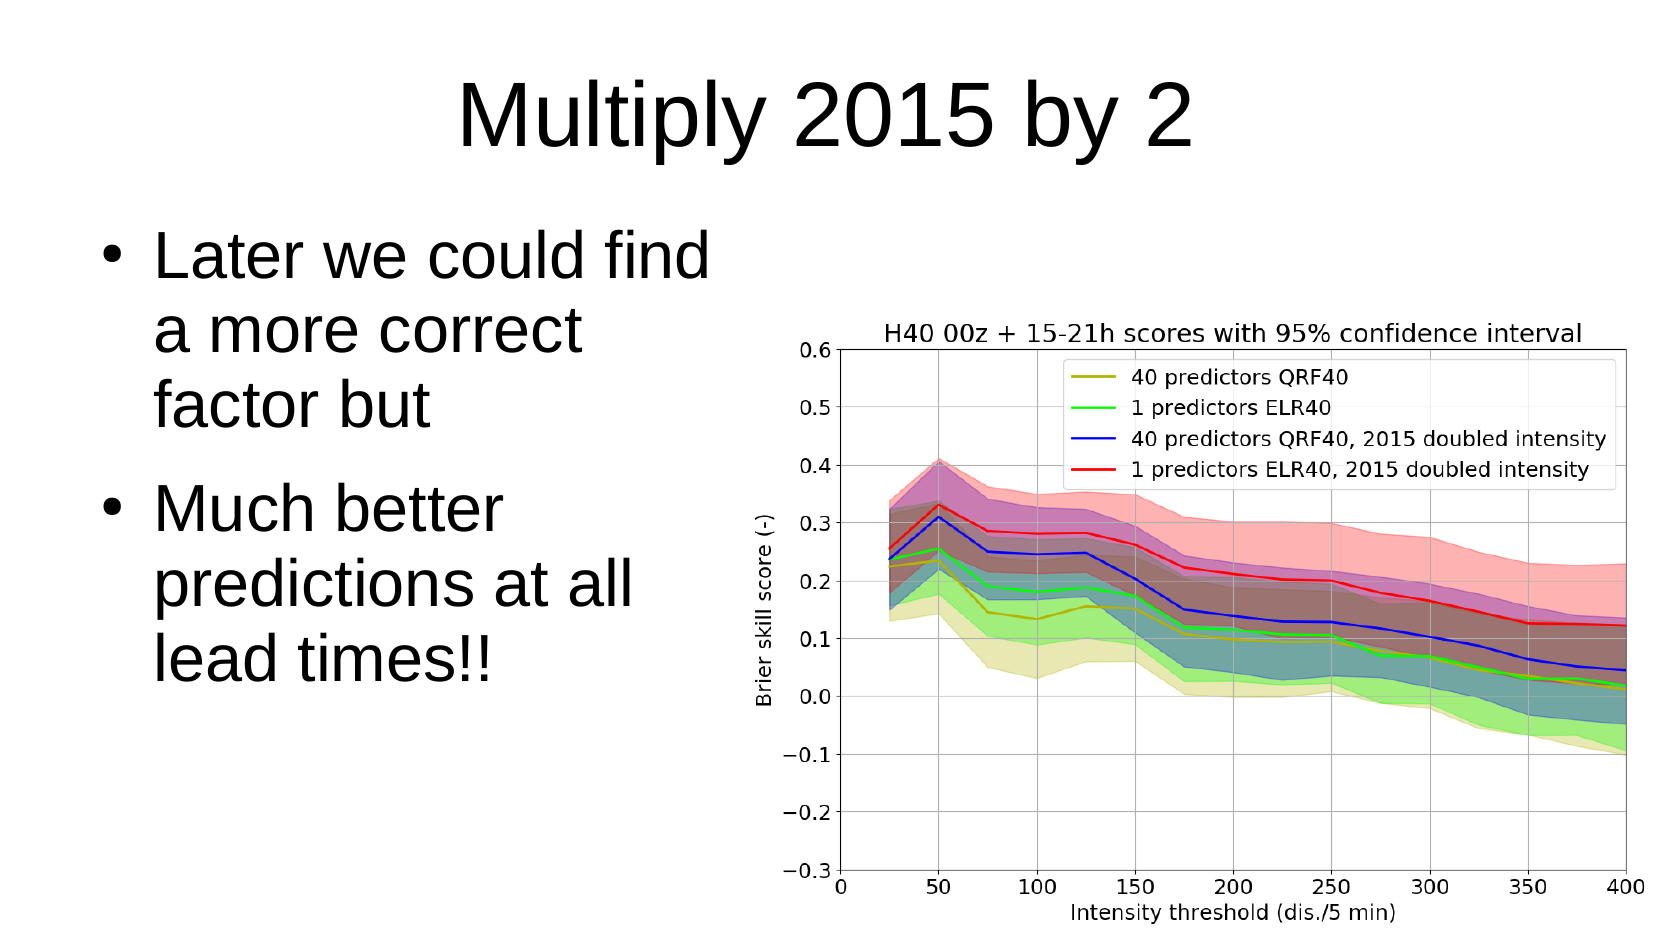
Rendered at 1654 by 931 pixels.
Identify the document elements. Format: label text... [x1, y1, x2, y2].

picture [747, 314, 1654, 931]
title Multiply 2015 by 2 [82, 37, 1571, 193]
list Later we could find a more correct factor but Much better predictions at all lead times!! [82, 217, 721, 856]
